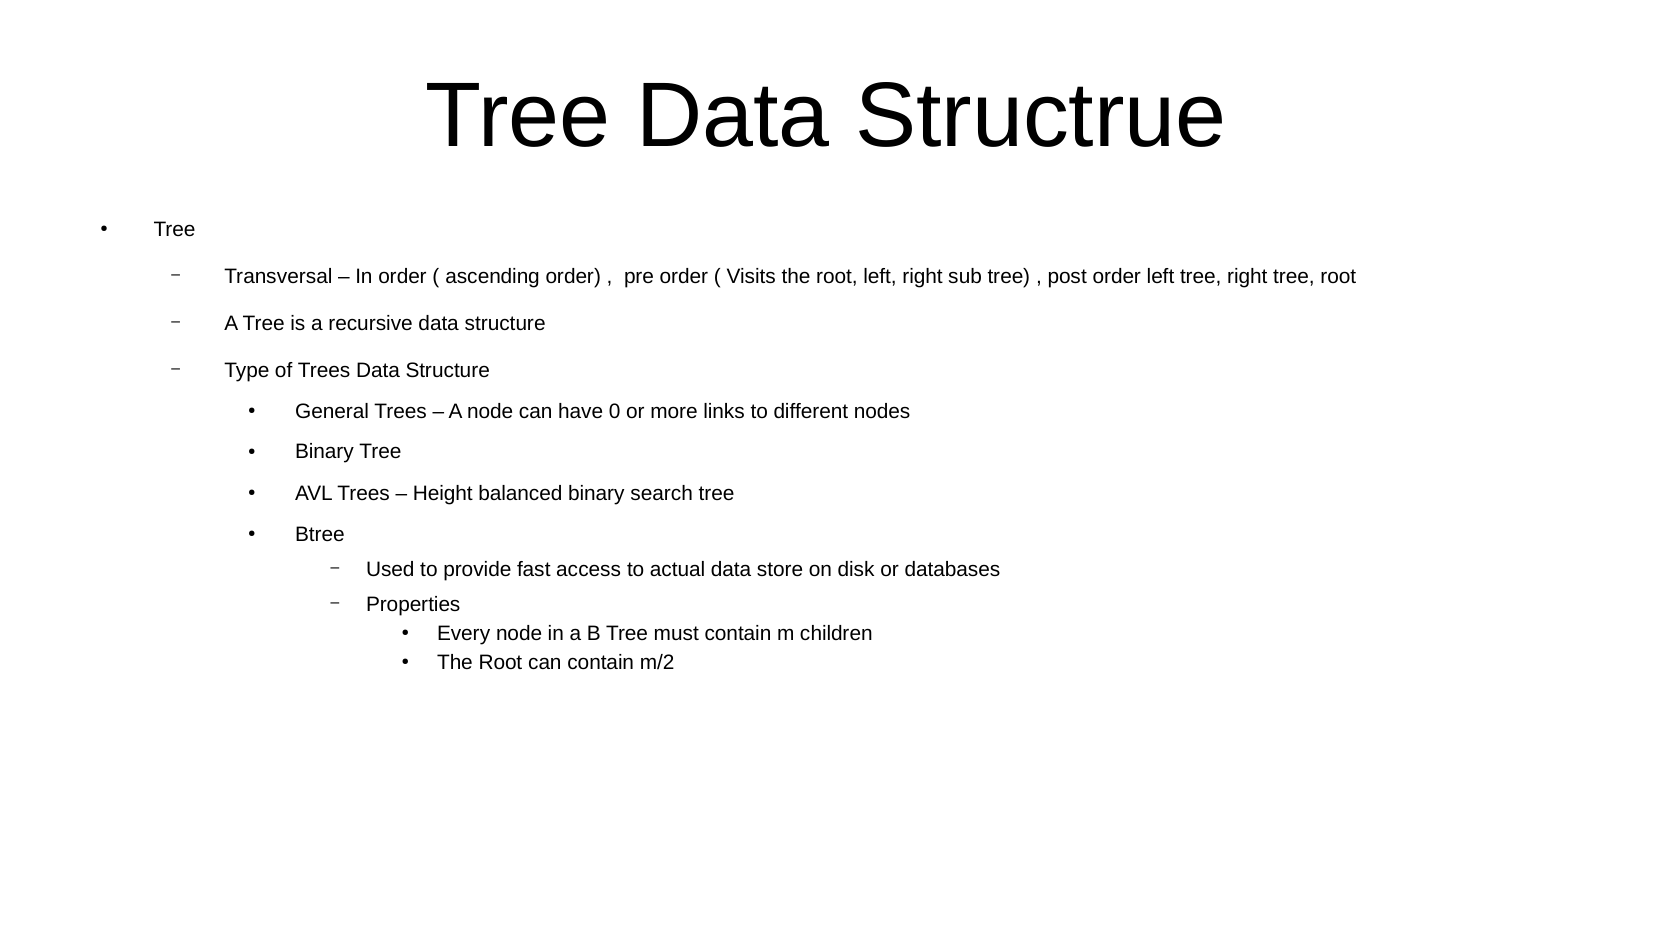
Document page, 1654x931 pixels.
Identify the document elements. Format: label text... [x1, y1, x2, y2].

title Tree Data Structrue [82, 37, 1571, 193]
list Tree Transversal – In order ( ascending order) , pre order ( Visits the root, left, right sub tree) , post order left tree, right tree, root A Tree is a recursive data structure Type of Trees Data Structure General Trees – A node can have 0 or more links to different nodes Binary Tree AVL Trees – Height balanced binary search tree Btree Used to provide fast access to actual data store on disk or databases Properties Every node in a B Tree must contain m children The Root can contain m/2 [82, 217, 1571, 758]
